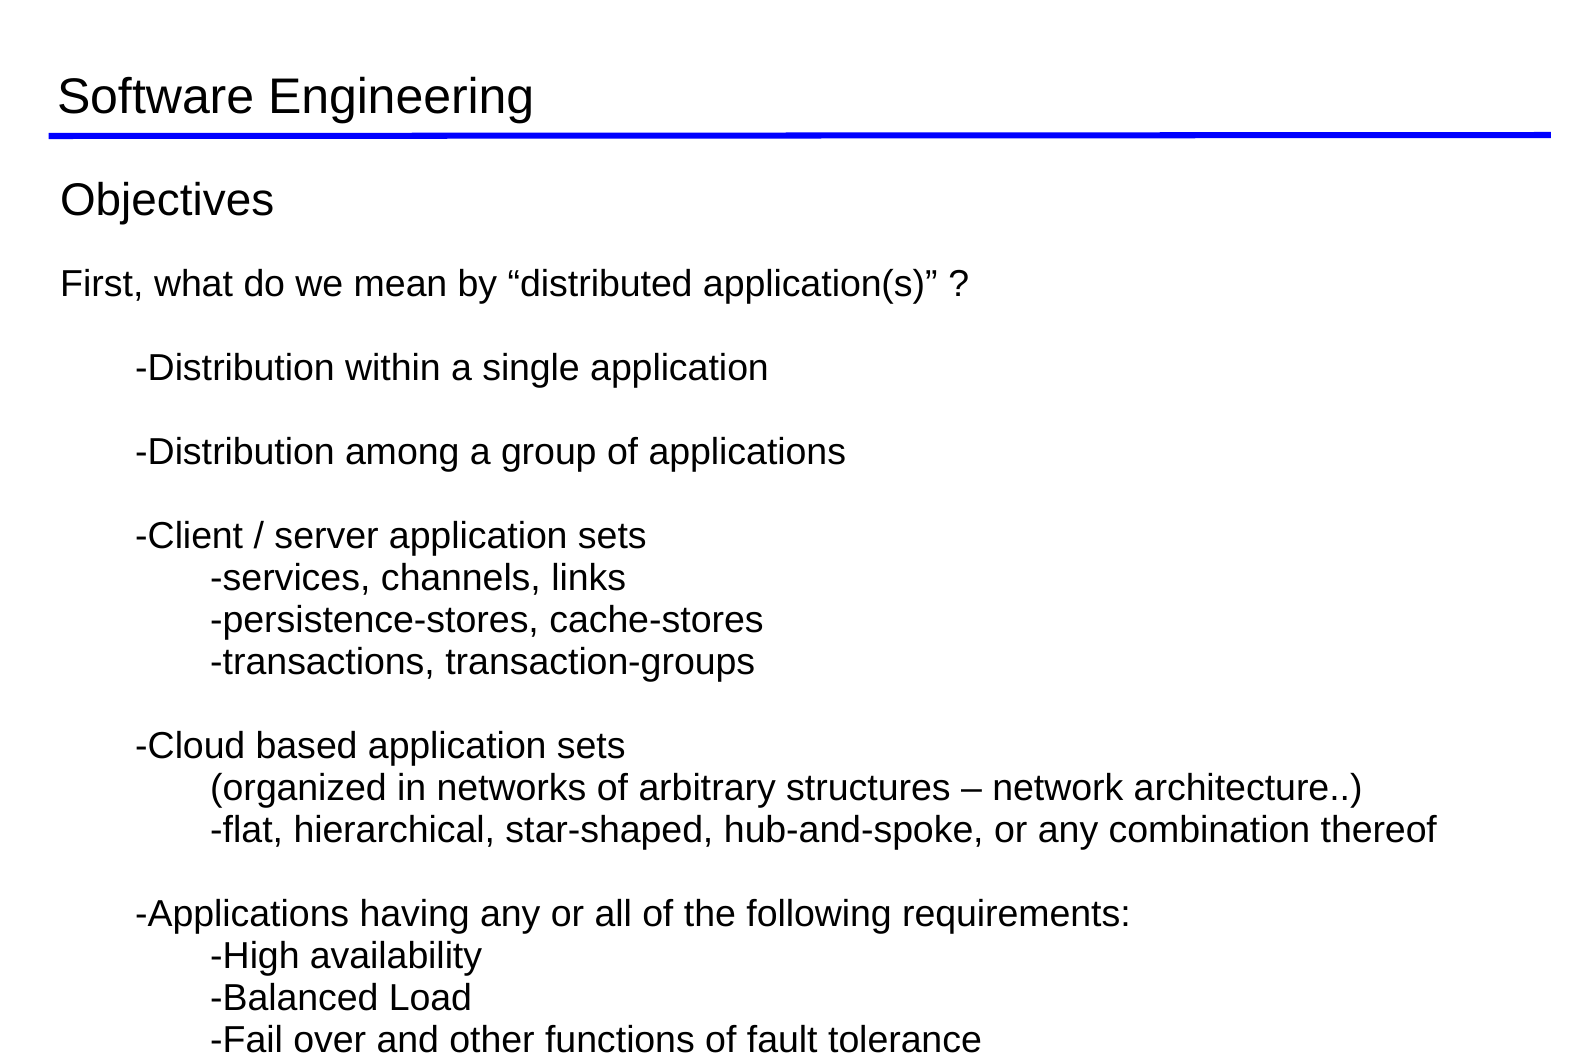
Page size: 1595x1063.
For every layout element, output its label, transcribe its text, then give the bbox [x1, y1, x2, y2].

text_box First, what do we mean by “distributed application(s)” ? -Distribution within a single application -Distribution among a group of applications -Client / server application sets -services, channels, links -persistence-stores, cache-stores -transactions, transaction-groups -Cloud based application sets (organized in networks of arbitrary structures – network architecture..) -flat, hierarchical, star-shaped, hub-and-spoke, or any combination thereof -Applications having any or all of the following requirements: -High availability -Balanced Load -Fail over and other functions of fault tolerance -Scalable in nodes and services, as well as threads -Distributed data sharing (caching) We would like to effectively “model” these distributed applications [45, 255, 1452, 1063]
text_box Objectives [45, 166, 290, 233]
text_box Software Engineering [42, 60, 550, 132]
